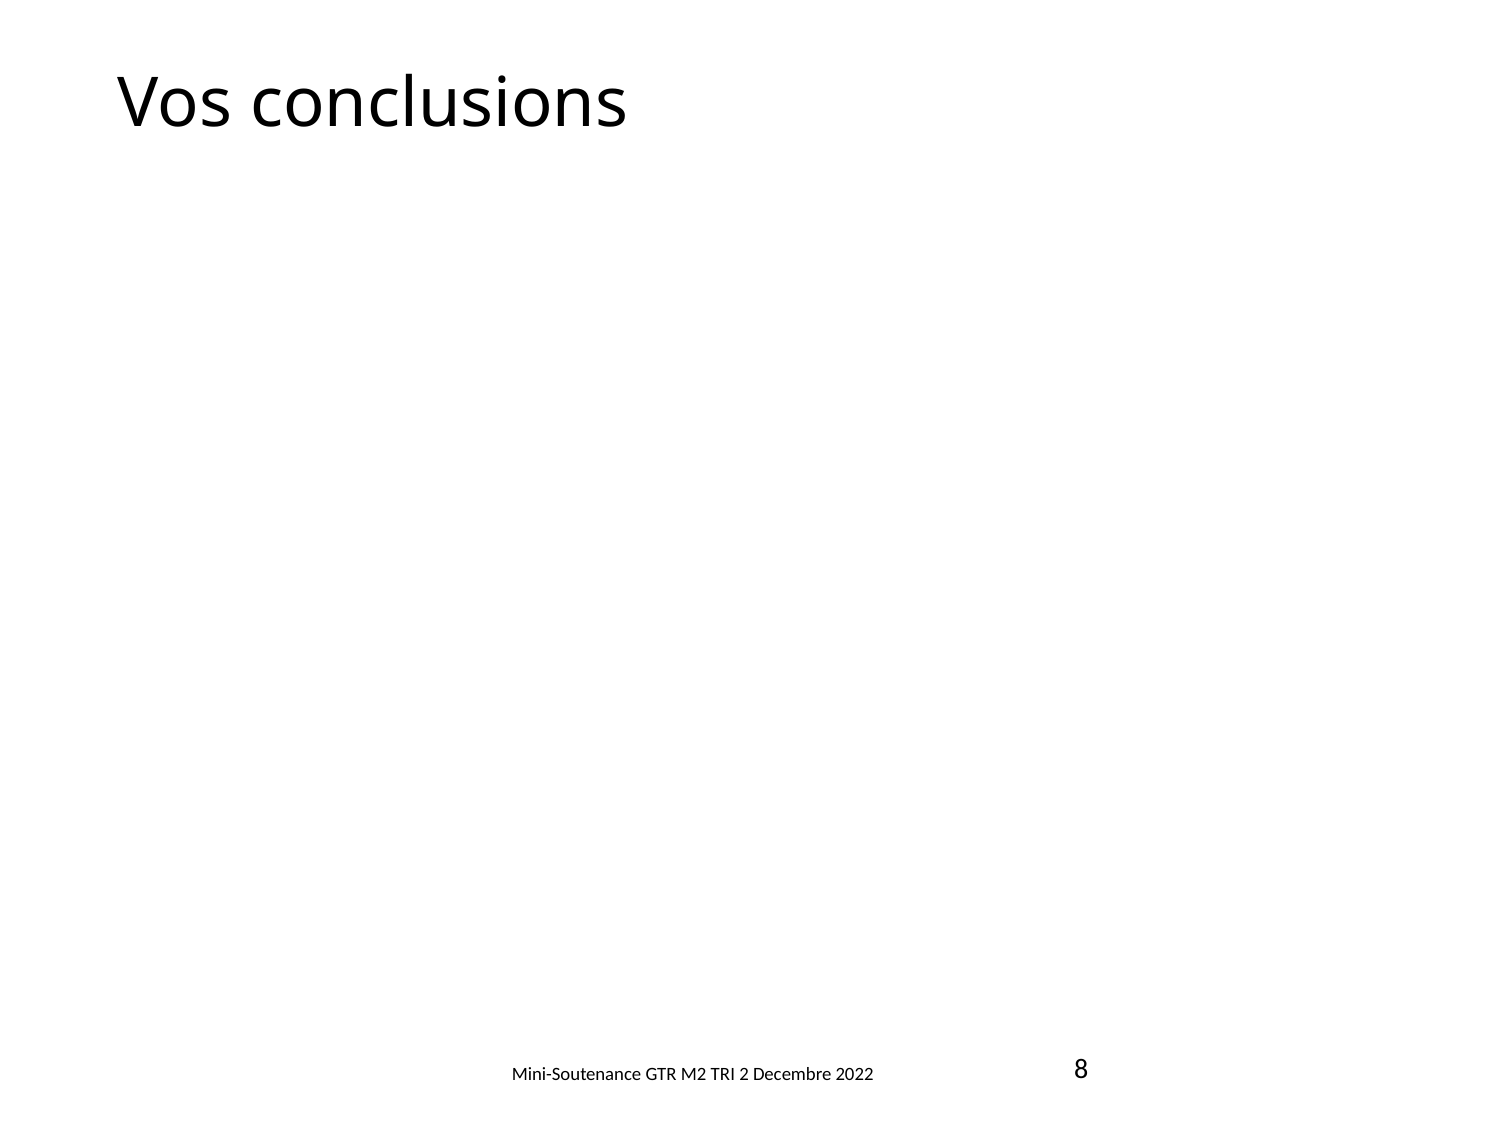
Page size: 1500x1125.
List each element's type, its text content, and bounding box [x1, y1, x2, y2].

title Vos conclusions [103, 59, 1397, 180]
